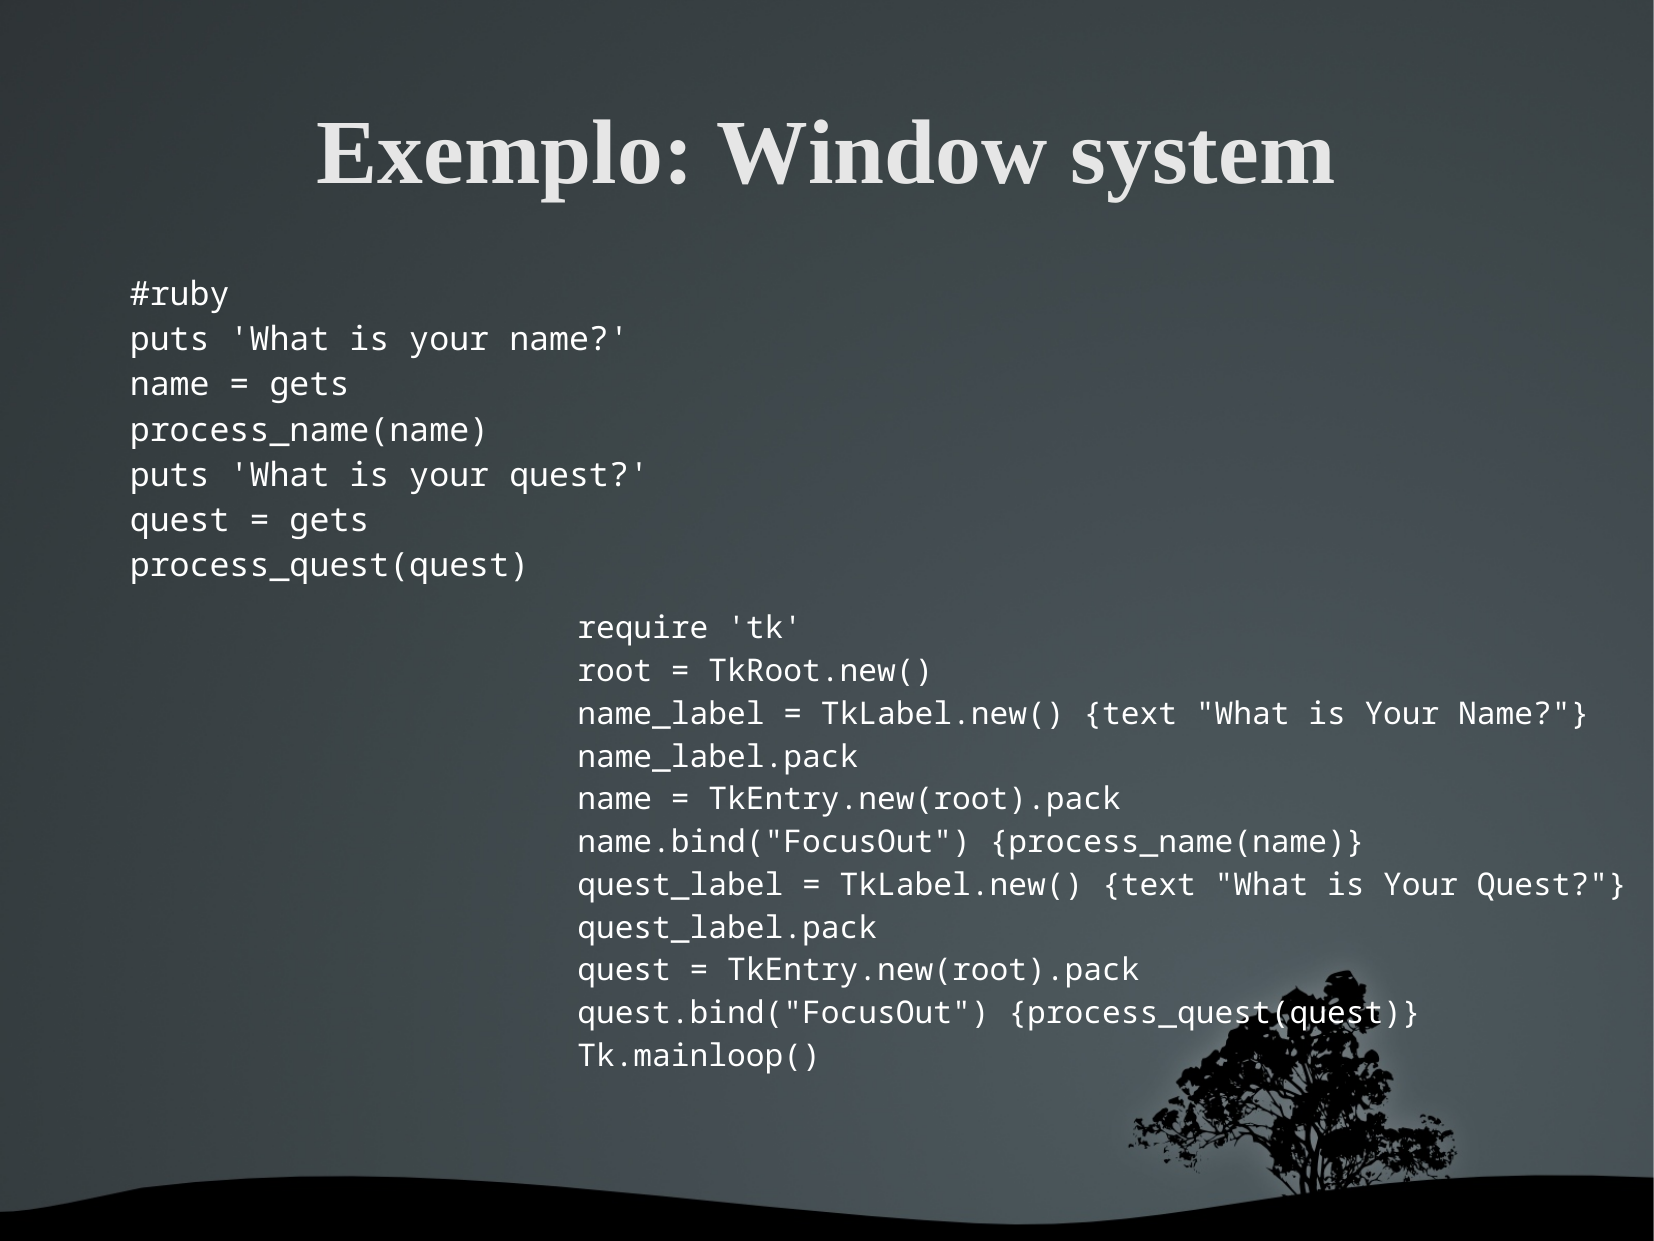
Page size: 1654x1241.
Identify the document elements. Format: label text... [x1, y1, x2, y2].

picture [582, 1012, 590, 1021]
text_box require 'tk' root = TkRoot.new() name_label = TkLabel.new() {text "What is Your Name?"} name_label.pack name = TkEntry.new(root).pack name.bind("FocusOut") {process_name(name)} quest_label = TkLabel.new() {text "What is Your Quest?"} quest_label.pack quest = TkEntry.new(root).pack quest.bind("FocusOut") {process_quest(quest)} Tk.mainloop() [525, 597, 1654, 1012]
picture [863, 1012, 871, 1021]
picture [0, 0, 1654, 1241]
text_box #ruby puts 'What is your name?' name = gets process_name(name) puts 'What is your quest?' quest = gets process_quest(quest) [75, 262, 713, 547]
picture [1182, 1012, 1190, 1021]
picture [1069, 1012, 1078, 1021]
picture [899, 1012, 909, 1021]
picture [750, 1012, 758, 1021]
picture [601, 1012, 609, 1021]
picture [694, 1012, 703, 1021]
picture [1032, 1012, 1041, 1021]
picture [1294, 1012, 1302, 1021]
picture [1200, 1012, 1208, 1021]
picture [919, 1012, 927, 1021]
picture [1313, 1012, 1321, 1021]
picture [825, 1012, 834, 1021]
title Exemplo: Window system [82, 49, 1571, 257]
